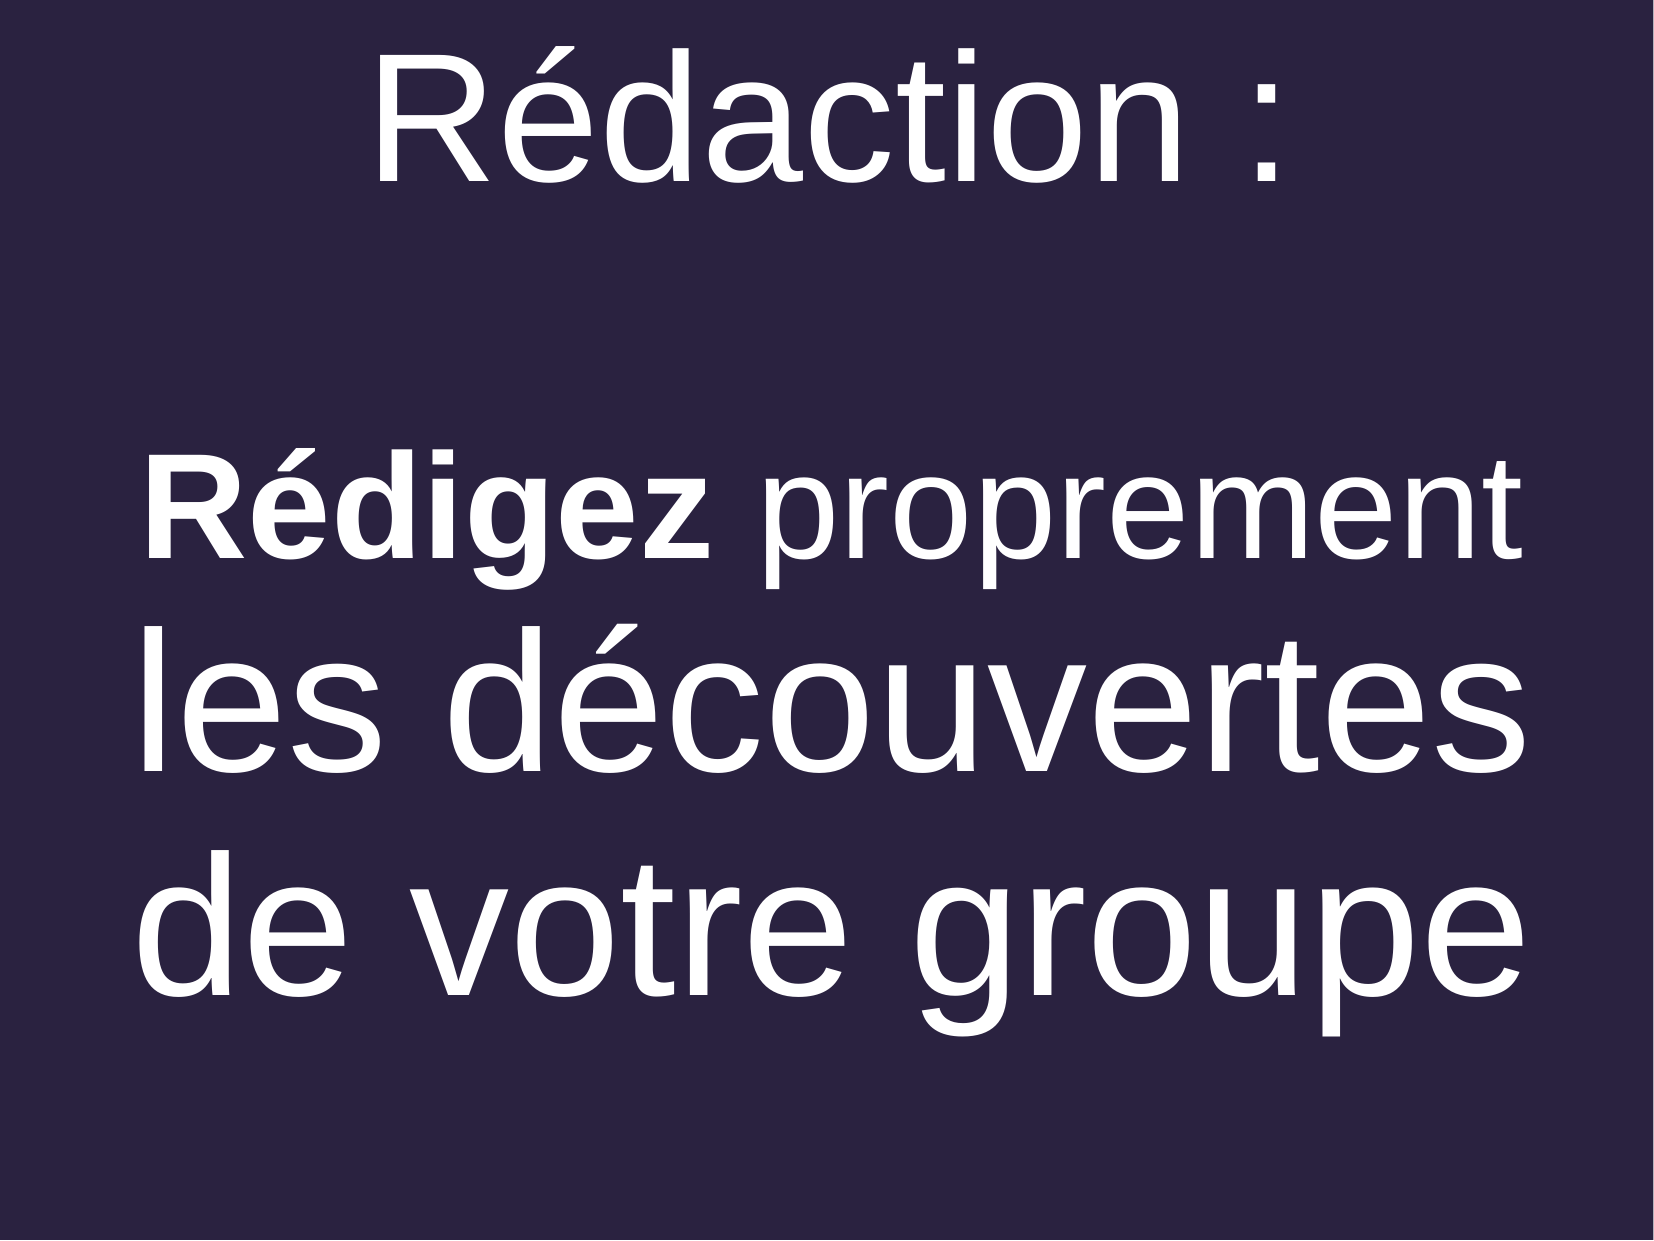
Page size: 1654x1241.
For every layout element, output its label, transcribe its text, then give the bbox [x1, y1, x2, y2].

title Rédaction : [2, 0, 1654, 355]
title Rédigez proprement les découvertes de votre groupe [4, 200, 1654, 1241]
